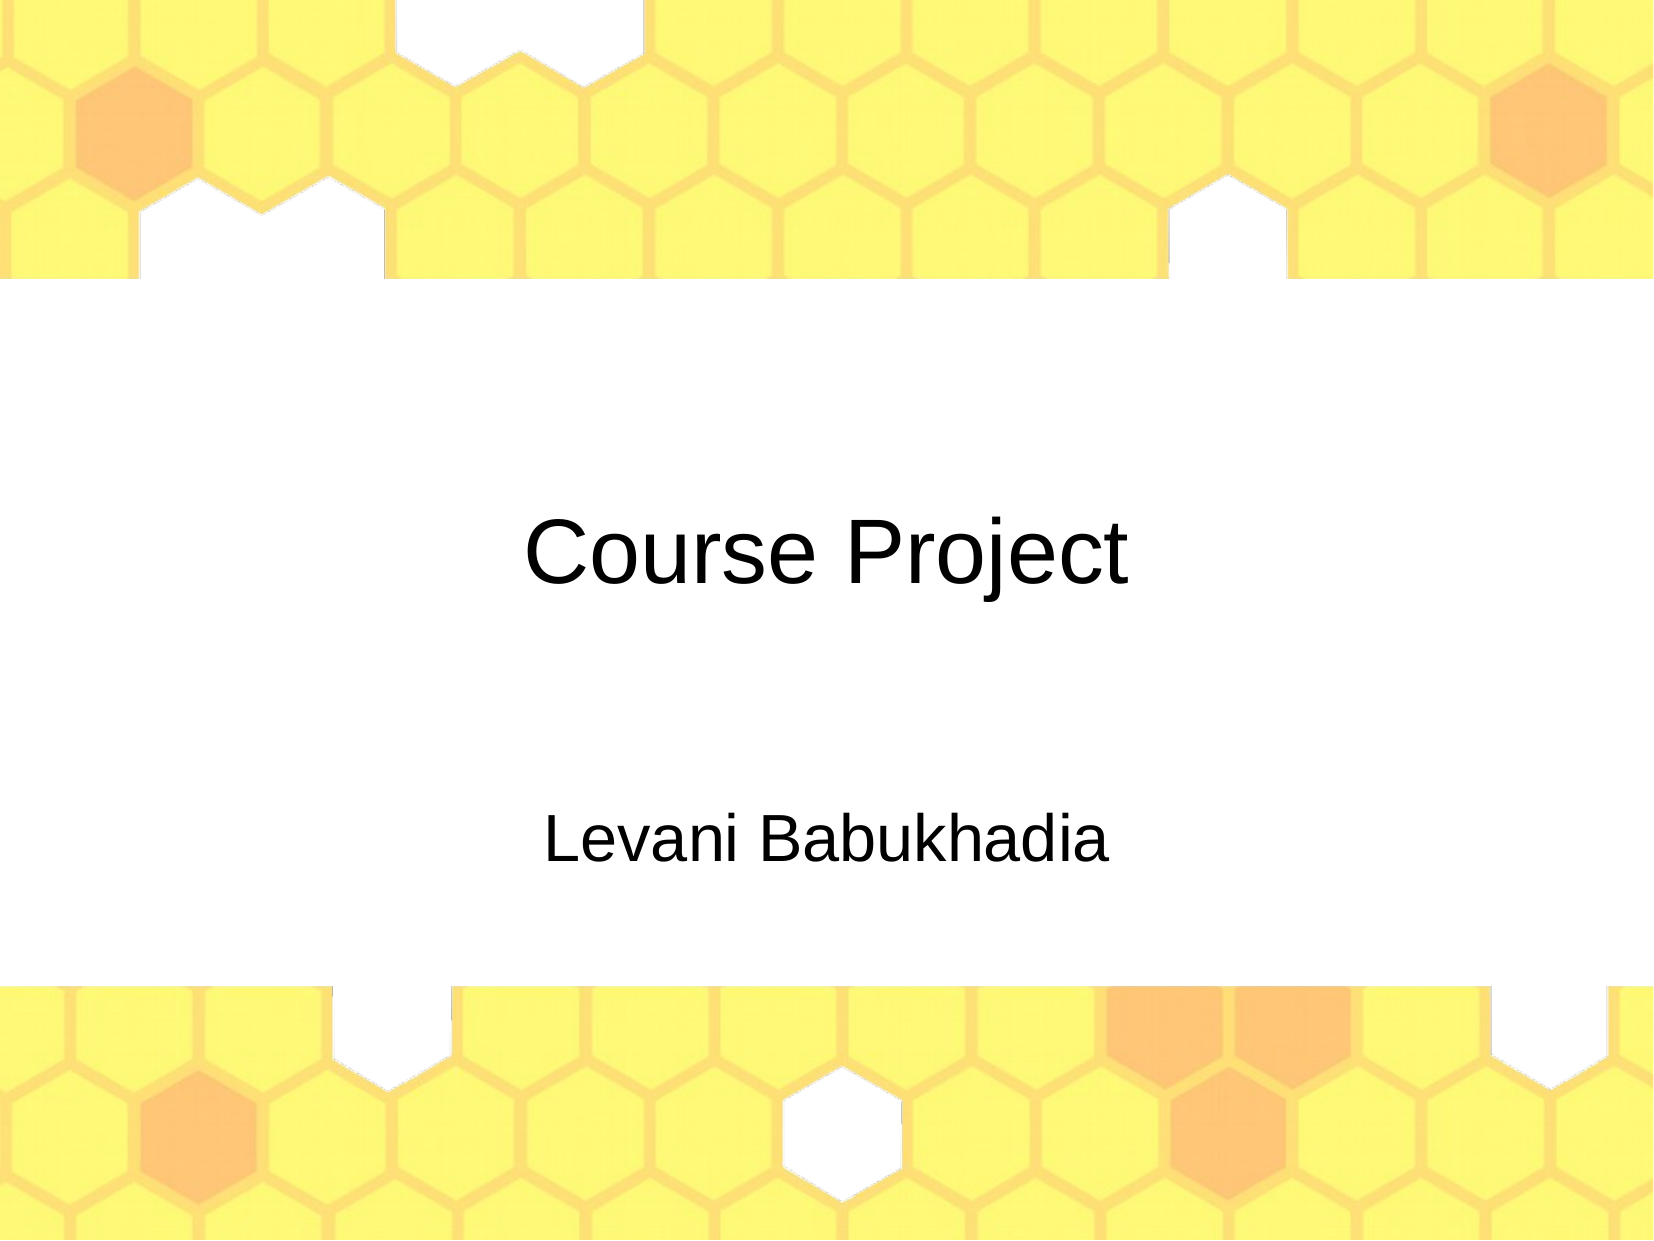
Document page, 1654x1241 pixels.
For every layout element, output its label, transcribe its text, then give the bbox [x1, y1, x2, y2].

picture [0, 0, 1654, 279]
subtitle Levani Babukhadia [82, 744, 1571, 934]
title Course Project [82, 418, 1571, 686]
picture [0, 986, 1654, 1240]
